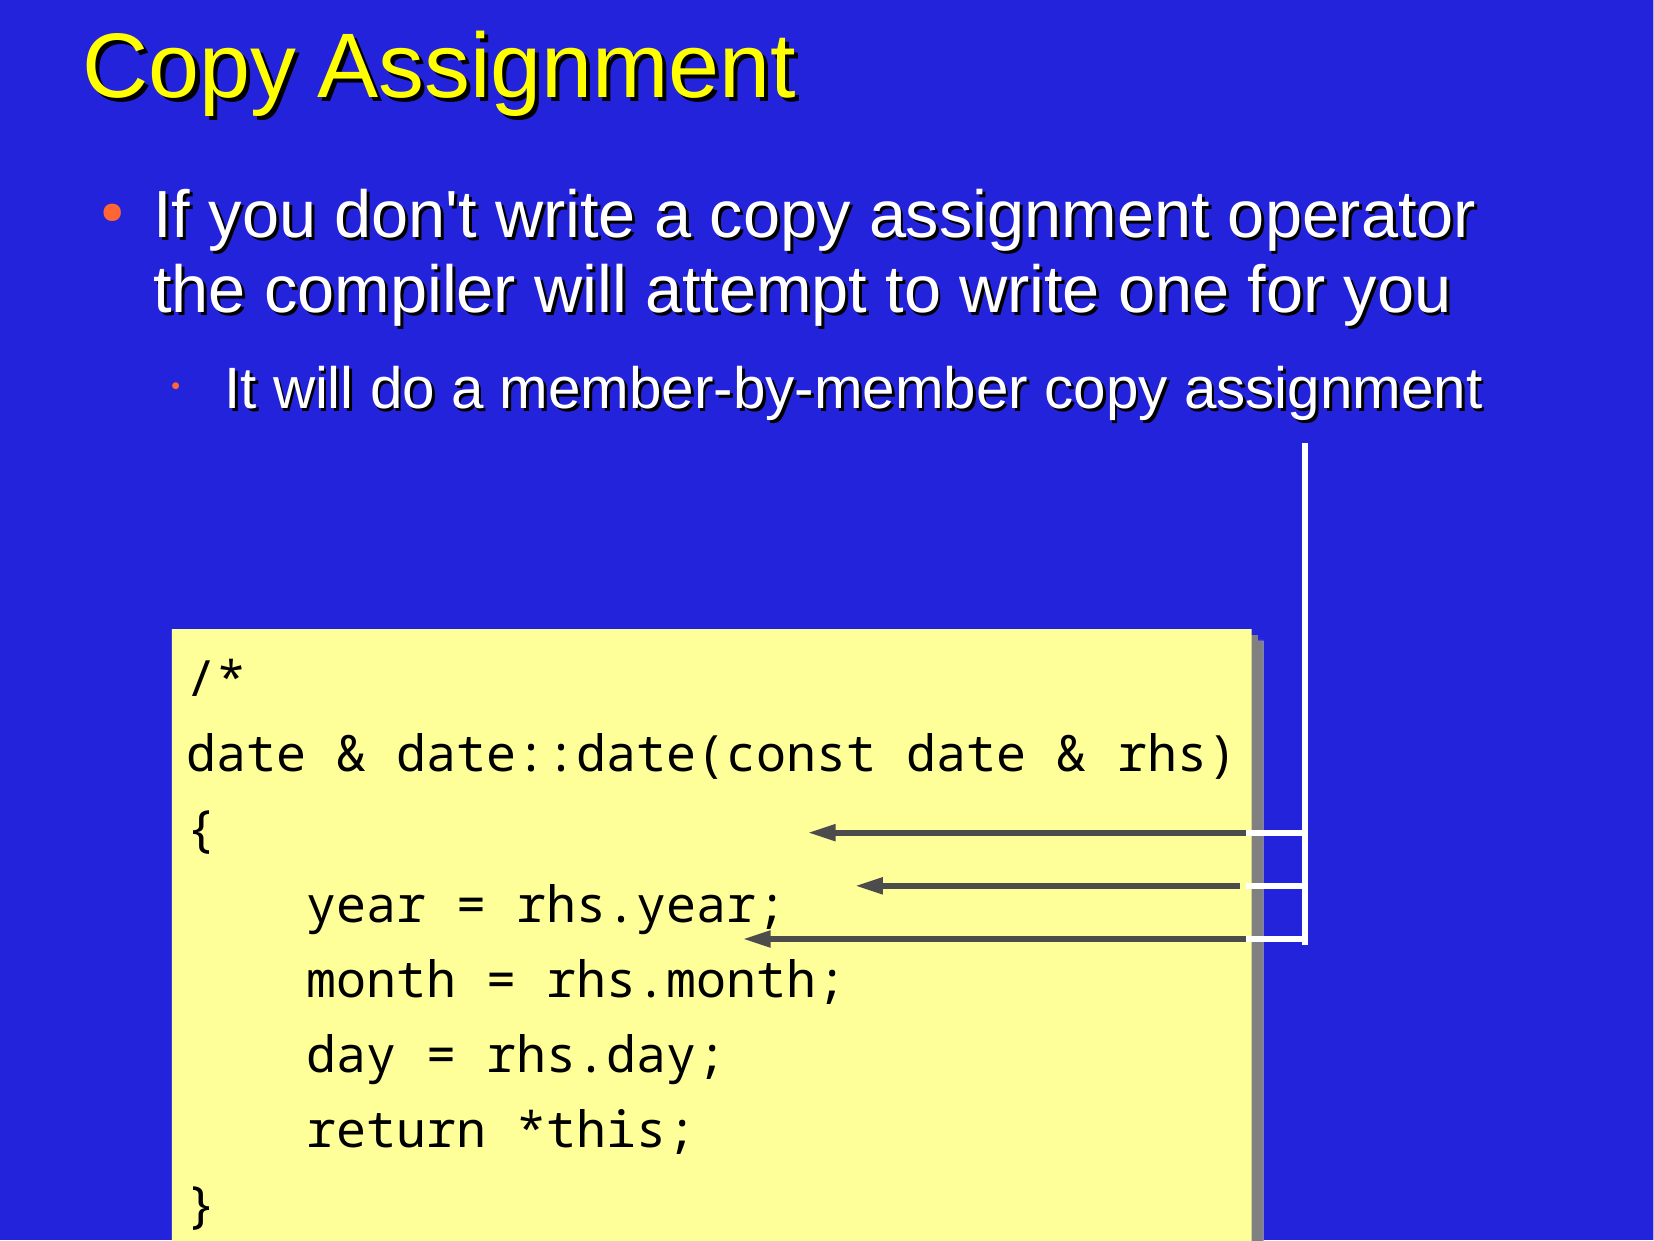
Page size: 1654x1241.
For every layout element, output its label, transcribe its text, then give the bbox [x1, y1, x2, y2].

text_box /* date & date::date(const date & rhs) { year = rhs.year; month = rhs.month; day = rhs.day; return *this; } */ [171, 629, 1252, 1241]
title Copy Assignment [82, 2, 1571, 130]
list If you don't write a copy assignment operator the compiler will attempt to write one for you It will do a member-by-member copy assignment [82, 177, 1571, 1182]
